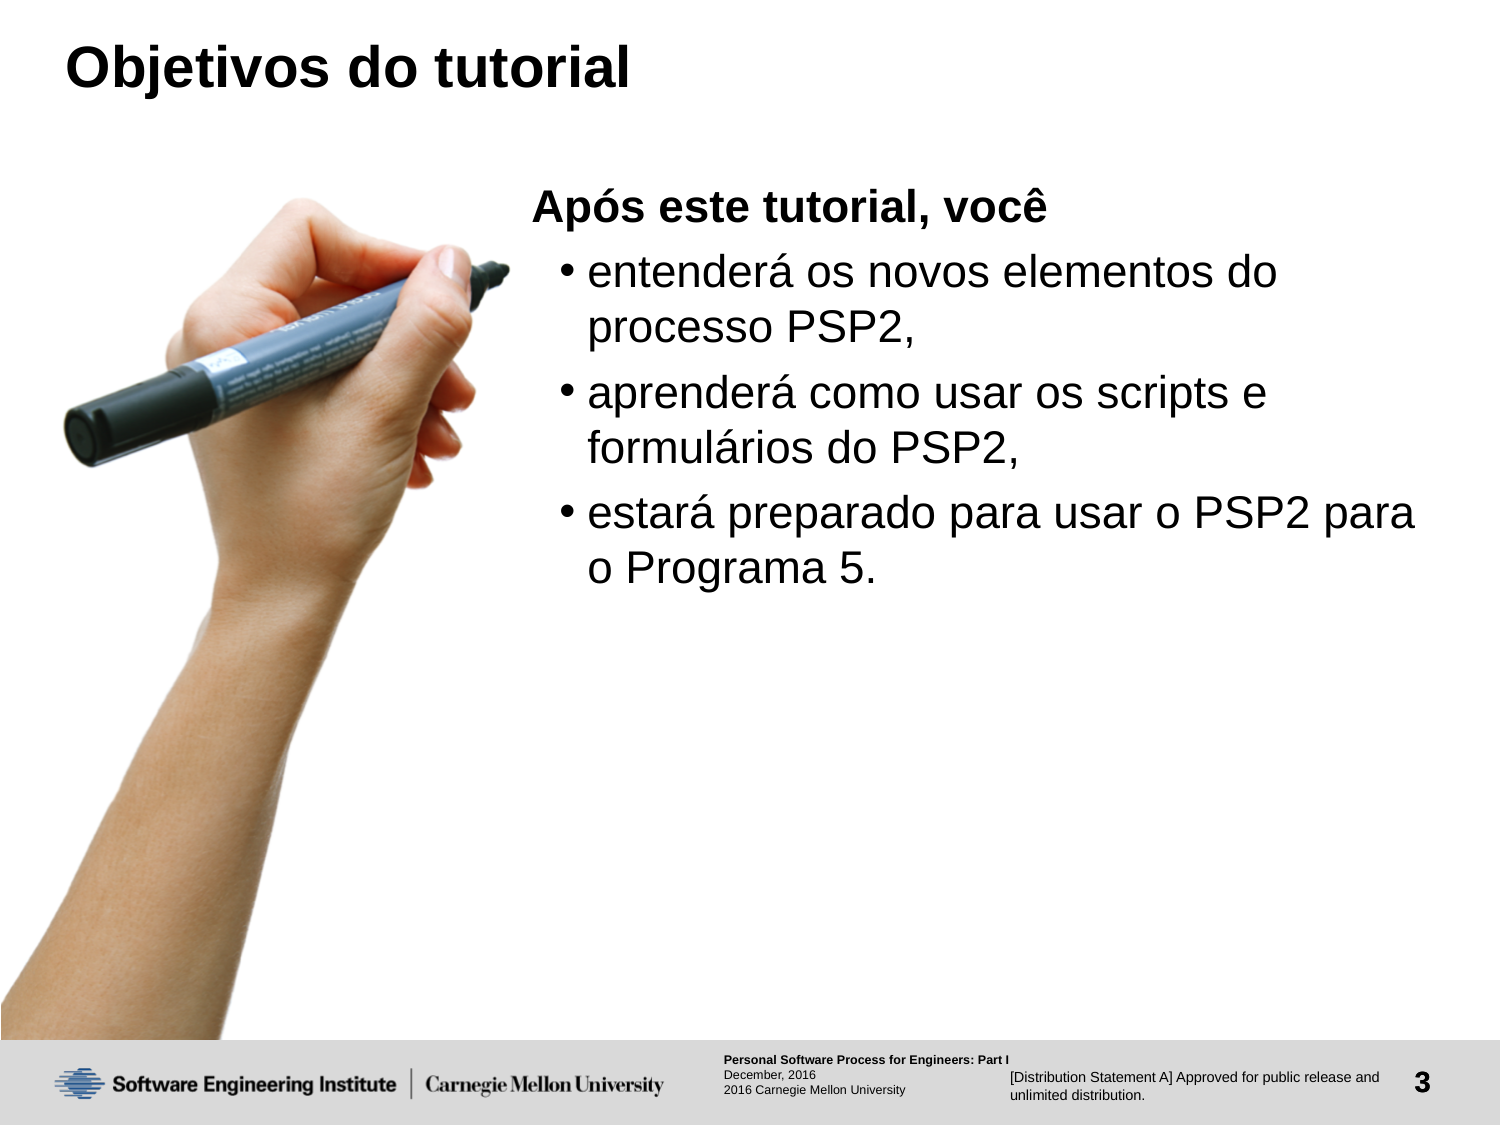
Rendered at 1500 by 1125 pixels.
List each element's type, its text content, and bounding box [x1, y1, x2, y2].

title Objetivos do tutorial [65, 37, 1313, 148]
picture [46, 1061, 673, 1104]
picture [1, 180, 532, 1040]
list Após este tutorial, você entenderá os novos elementos do processo PSP2, aprenderá como usar os scripts e formulários do PSP2, estará preparado para usar o PSP2 para o Programa 5. [531, 176, 1432, 1000]
